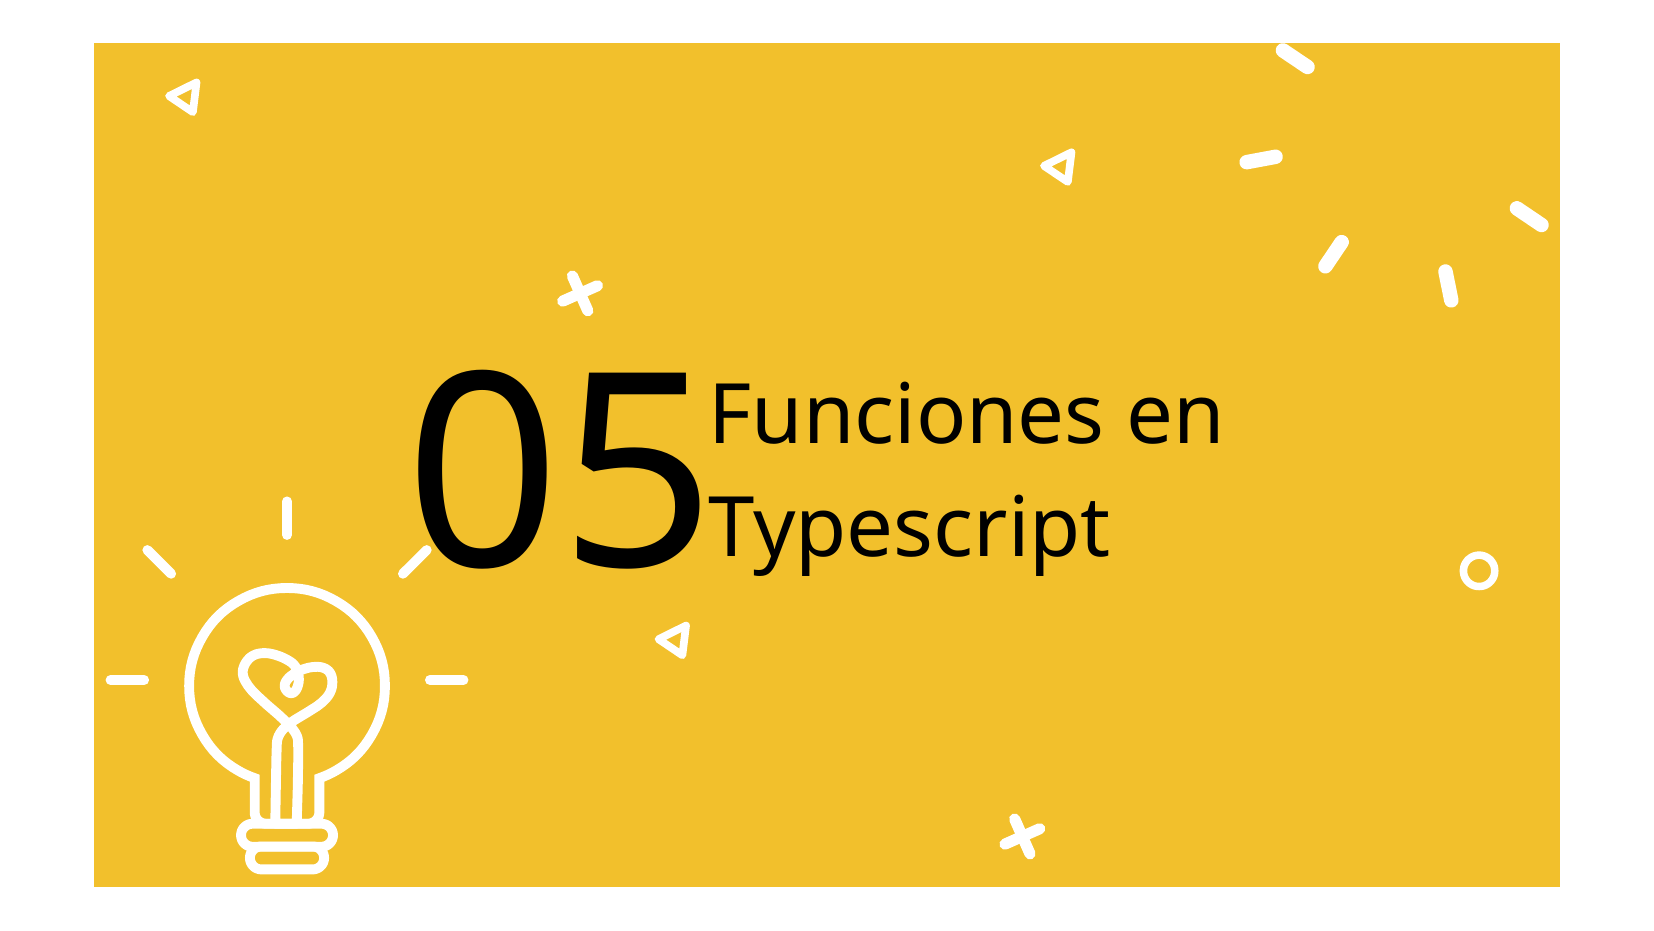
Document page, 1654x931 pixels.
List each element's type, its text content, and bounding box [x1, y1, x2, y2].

title 05 [405, 276, 751, 646]
title Funciones en Typescript [751, 354, 1429, 582]
